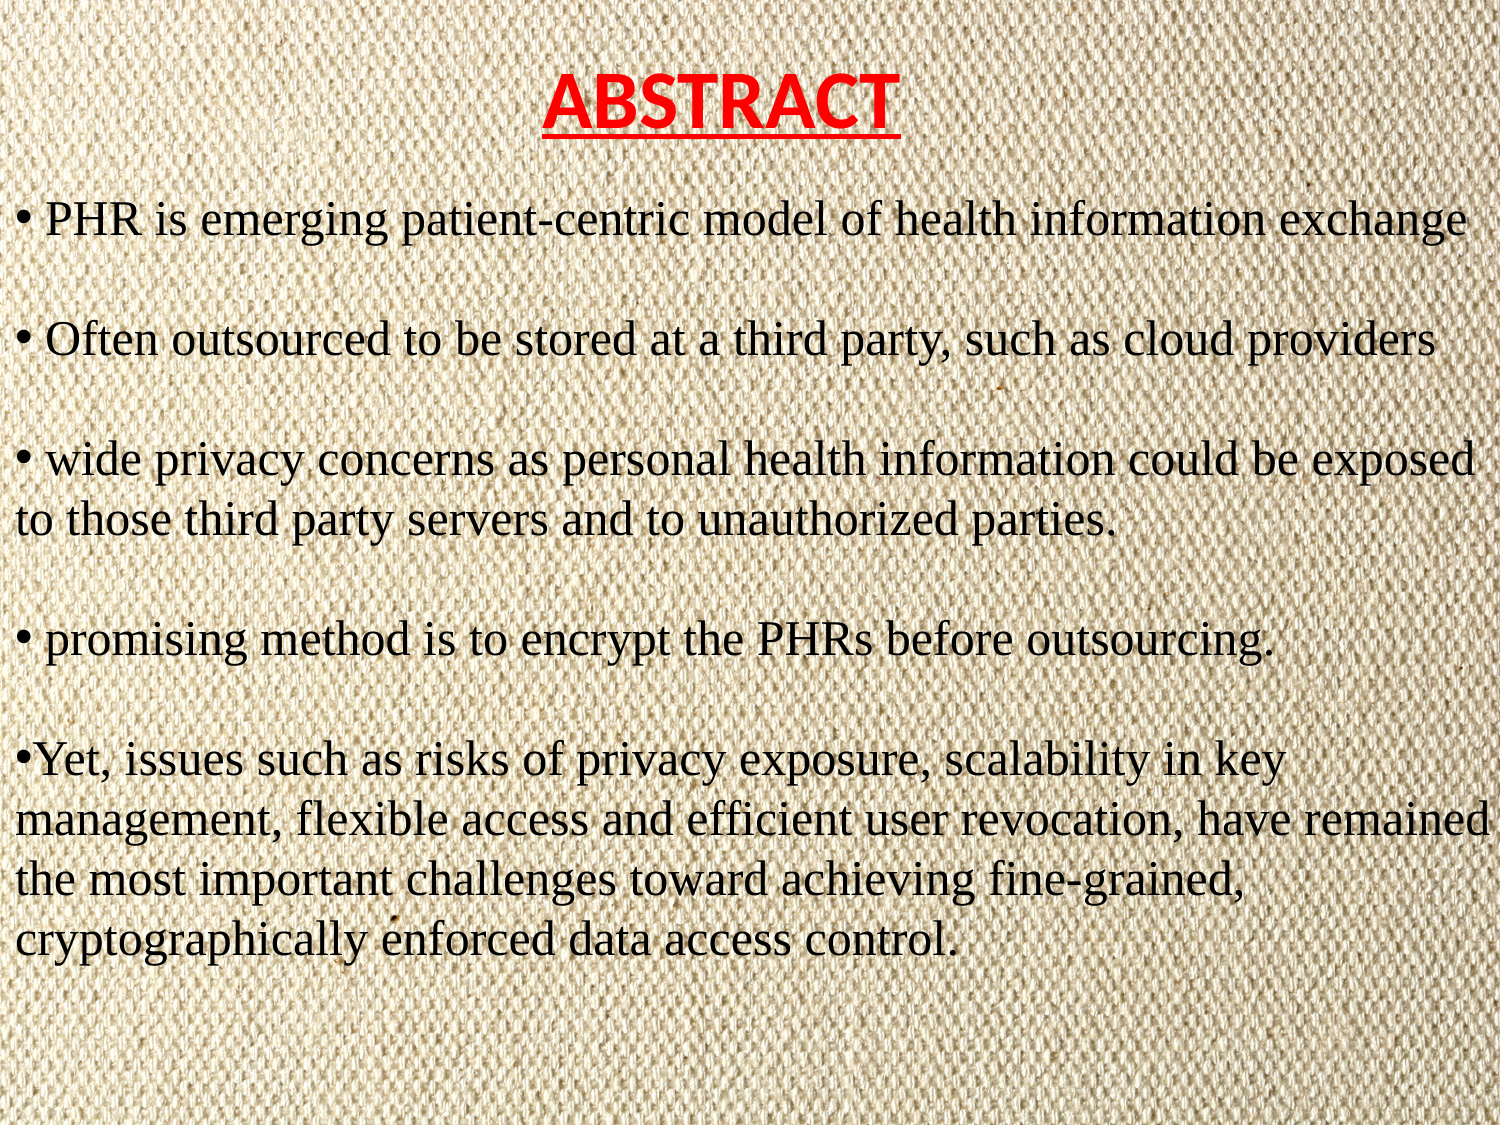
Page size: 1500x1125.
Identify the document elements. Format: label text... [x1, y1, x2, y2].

picture [0, 0, 1500, 178]
text_box ABSTRACT [527, 37, 917, 153]
picture [0, 1034, 1500, 1125]
text_box PHR is emerging patient-centric model of health information exchange Often outsourced to be stored at a third party, such as cloud providers wide privacy concerns as personal health information could be exposed to those third party servers and to unauthorized parties. promising method is to encrypt the PHRs before outsourcing. Yet, issues such as risks of privacy exposure, scalability in key management, flexible access and efficient user revocation, have remained the most important challenges toward achieving fine-grained, cryptographically enforced data access control. [0, 178, 1500, 1034]
